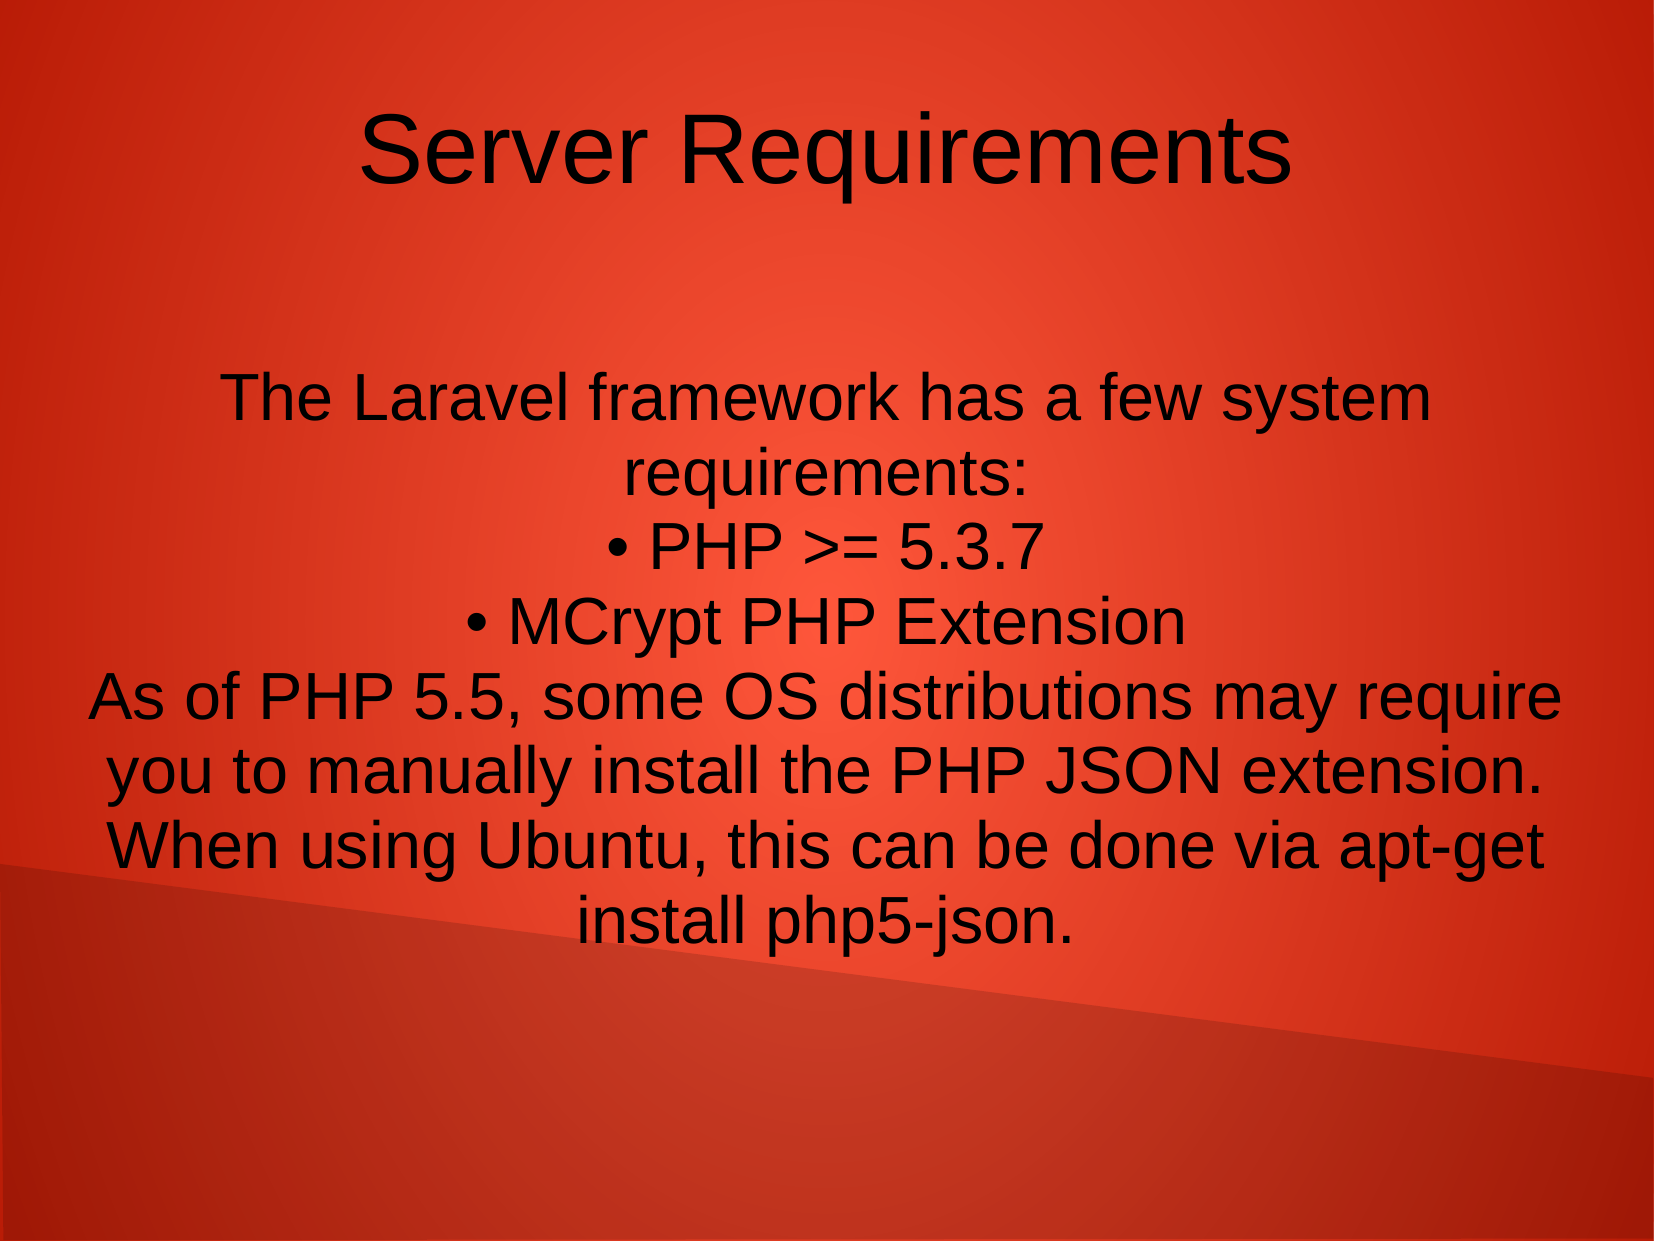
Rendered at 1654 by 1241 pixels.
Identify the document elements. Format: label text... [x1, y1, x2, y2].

subtitle The Laravel framework has a few system requirements: • PHP >= 5.3.7 • MCrypt PHP Extension As of PHP 5.5, some OS distributions may require you to manually install the PHP JSON extension. When using Ubuntu, this can be done via apt-get install php5-json. [82, 299, 1571, 1019]
title Server Requirements [82, 47, 1571, 252]
